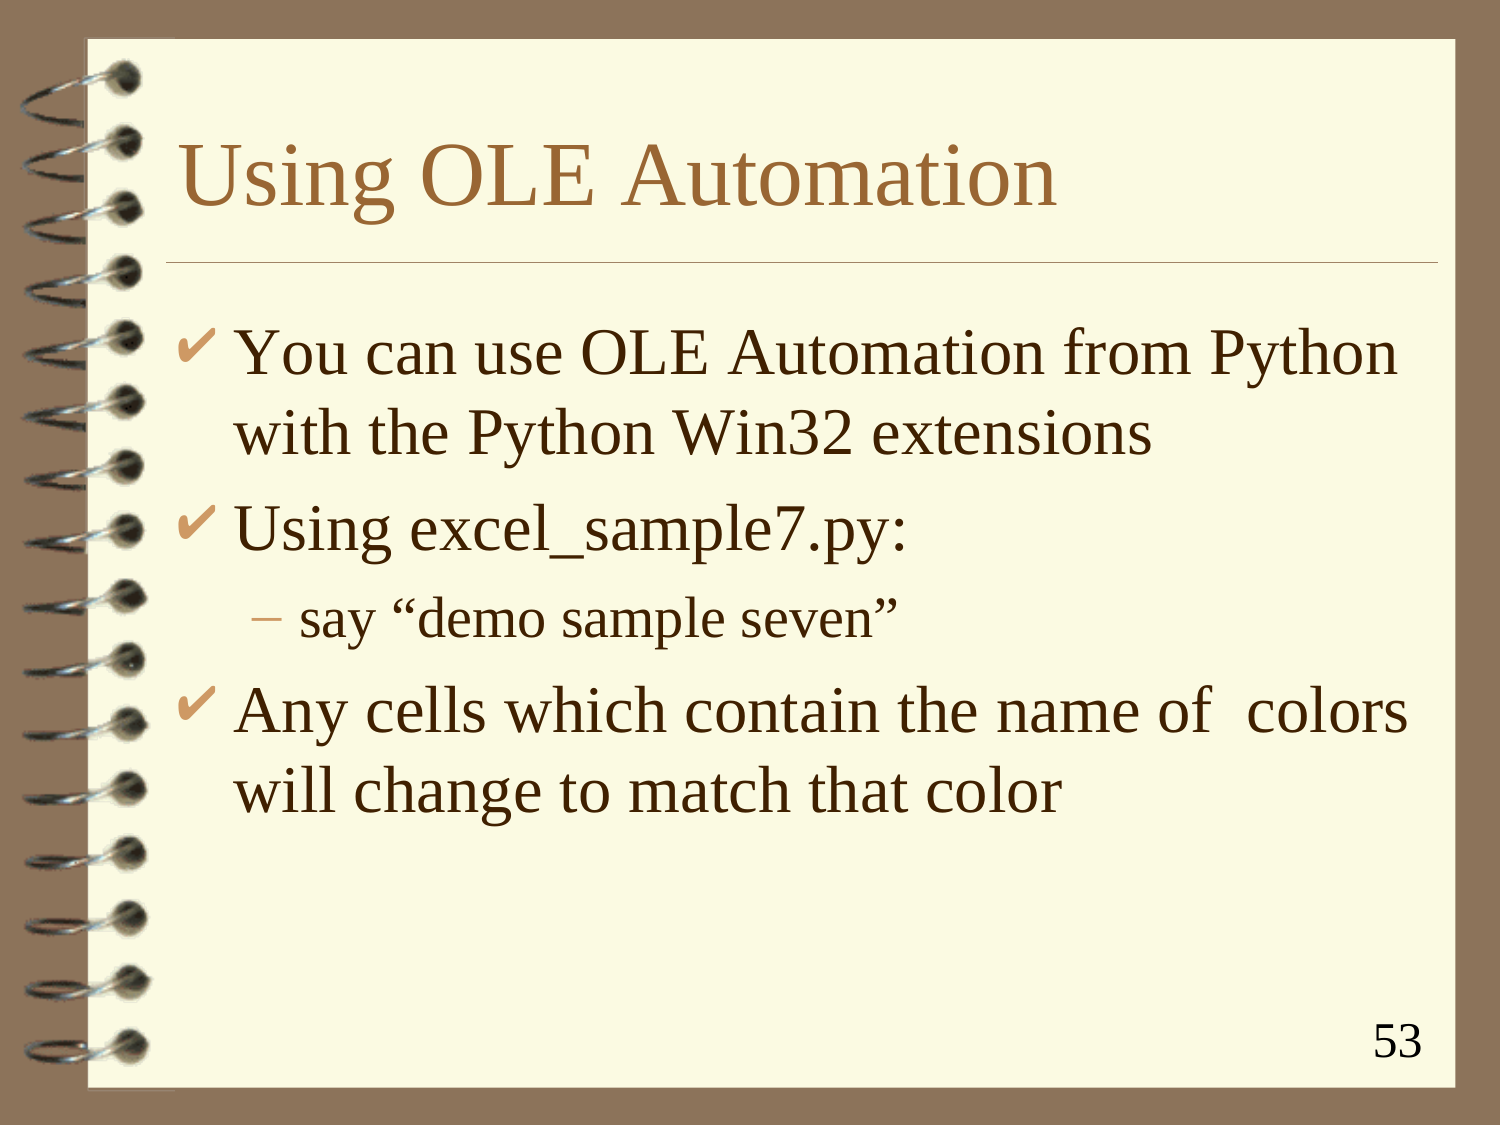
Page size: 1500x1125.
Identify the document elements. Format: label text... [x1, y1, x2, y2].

title Using OLE Automation [162, 74, 1438, 263]
list You can use OLE Automation from Python with the Python Win32 extensions Using excel_sample7.py: say “demo sample seven” Any cells which contain the name of colors will change to match that color [162, 299, 1438, 976]
picture [0, 0, 175, 1125]
